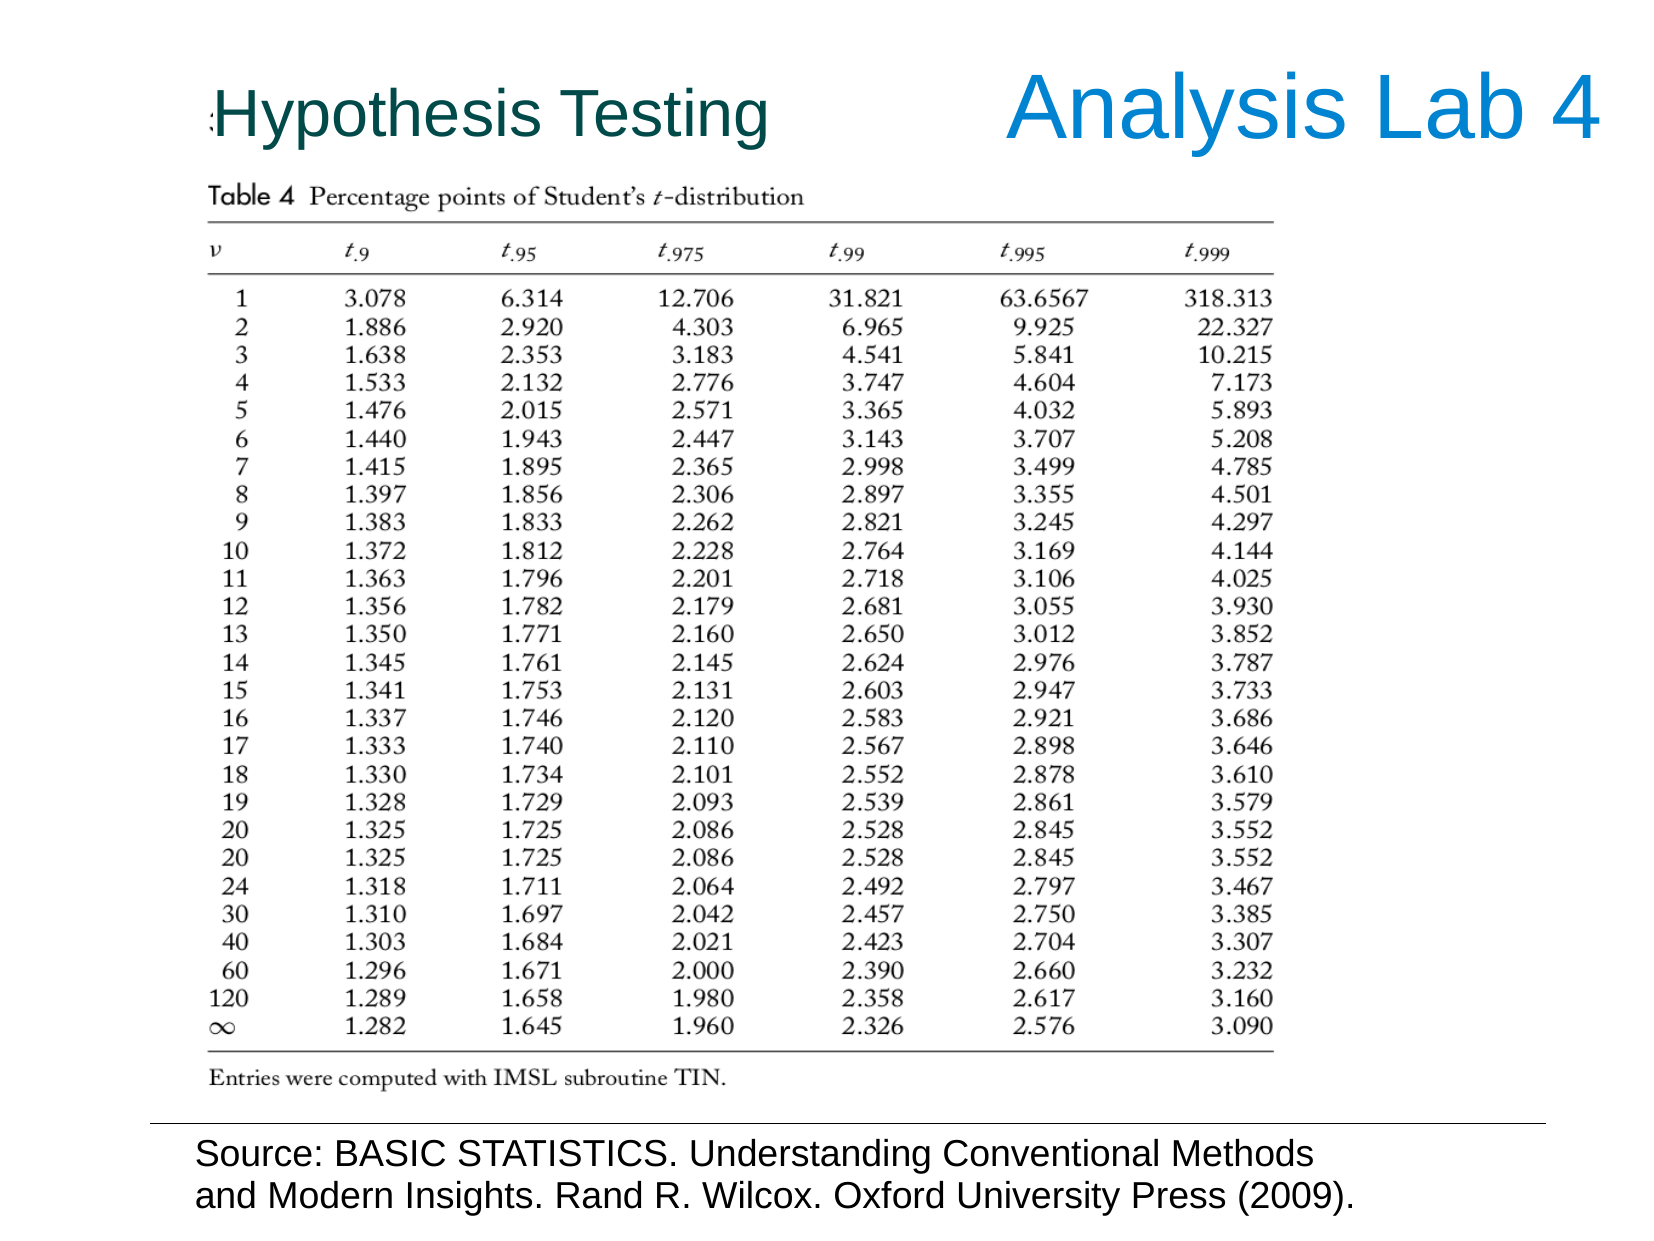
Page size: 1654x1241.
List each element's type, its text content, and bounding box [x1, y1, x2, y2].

text_box Hypothesis Testing [92, 62, 892, 166]
text_box Analysis Lab 4 [750, 4, 1604, 211]
picture [195, 166, 1285, 1096]
text_box Source: BASIC STATISTICS. Understanding Conventional Methods and Modern Insights. Rand R. Wilcox. Oxford University Press (2009). [180, 1125, 1372, 1224]
